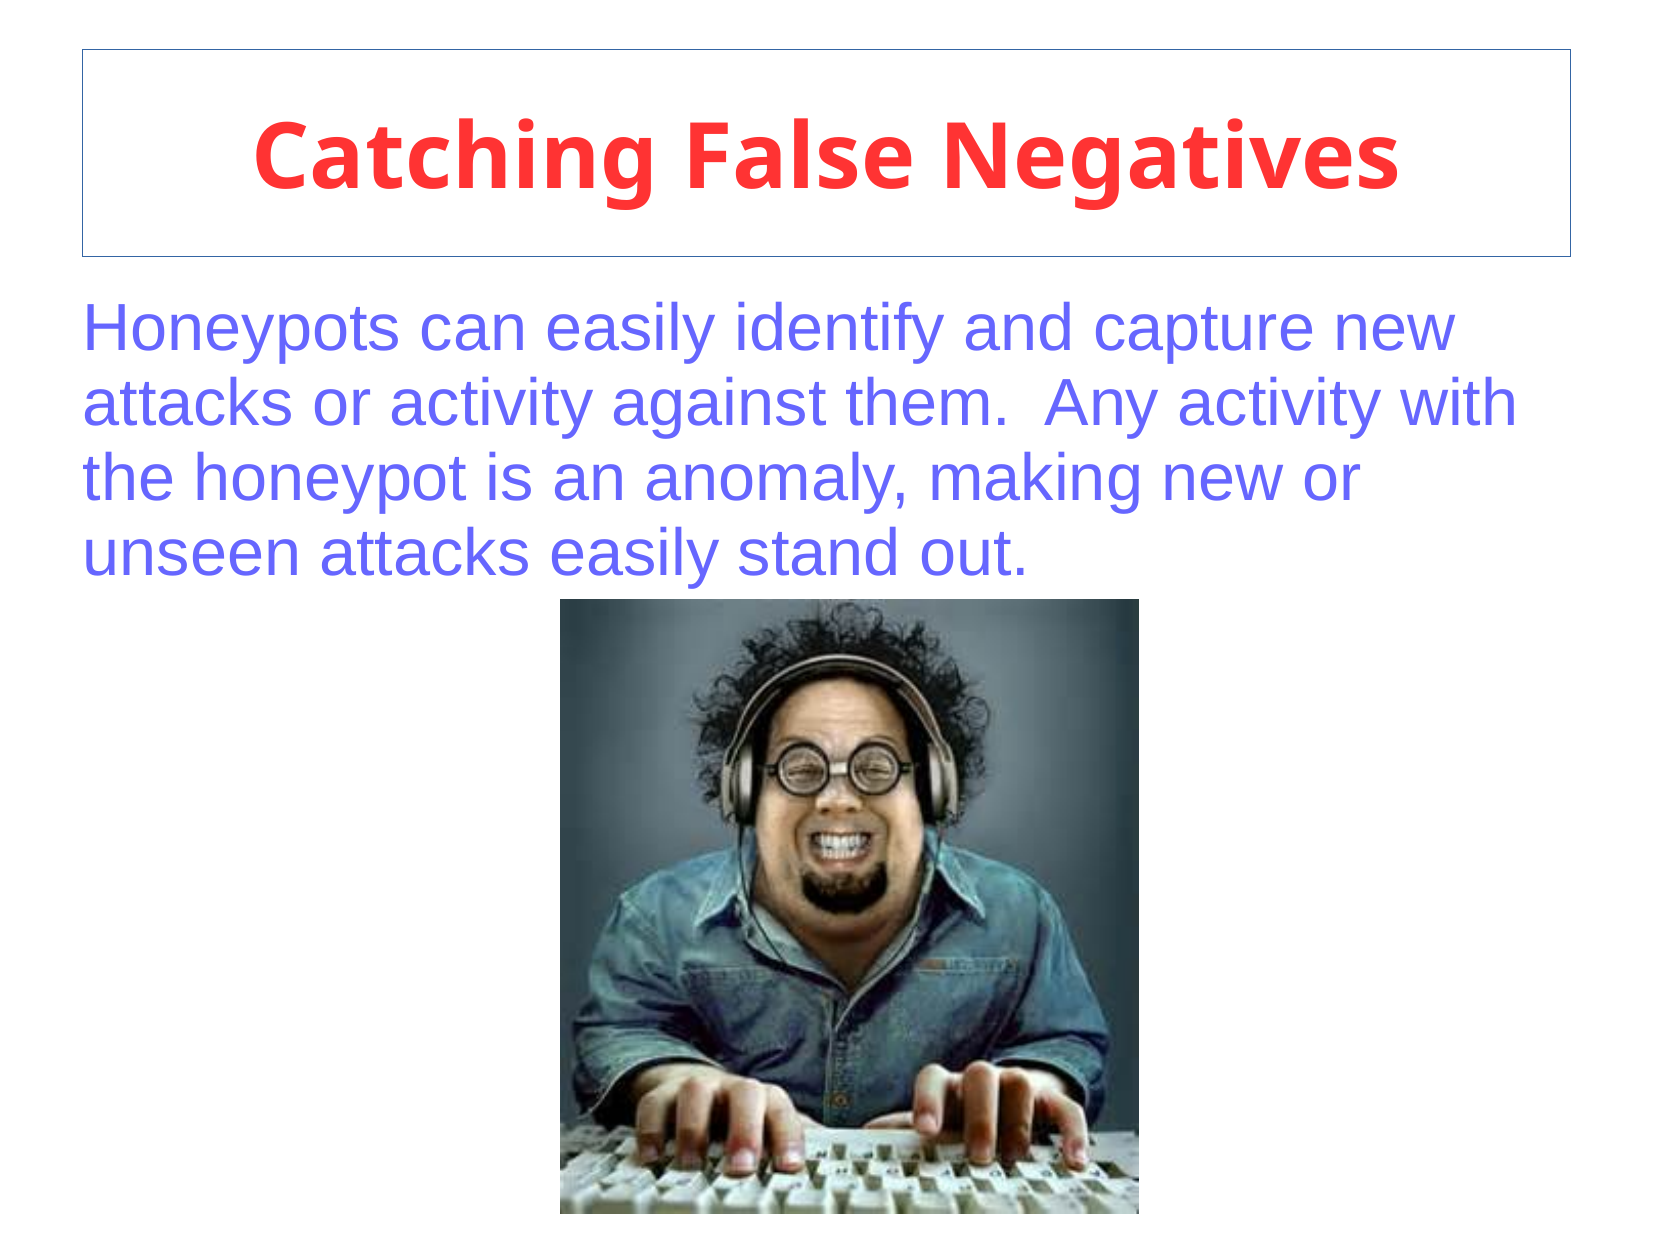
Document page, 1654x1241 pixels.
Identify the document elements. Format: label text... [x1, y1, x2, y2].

list Honeypots can easily identify and capture new attacks or activity against them. Any activity with the honeypot is an anomaly, making new or unseen attacks easily stand out. [82, 290, 1571, 1010]
picture [560, 599, 1139, 1214]
title Catching False Negatives [82, 49, 1571, 257]
